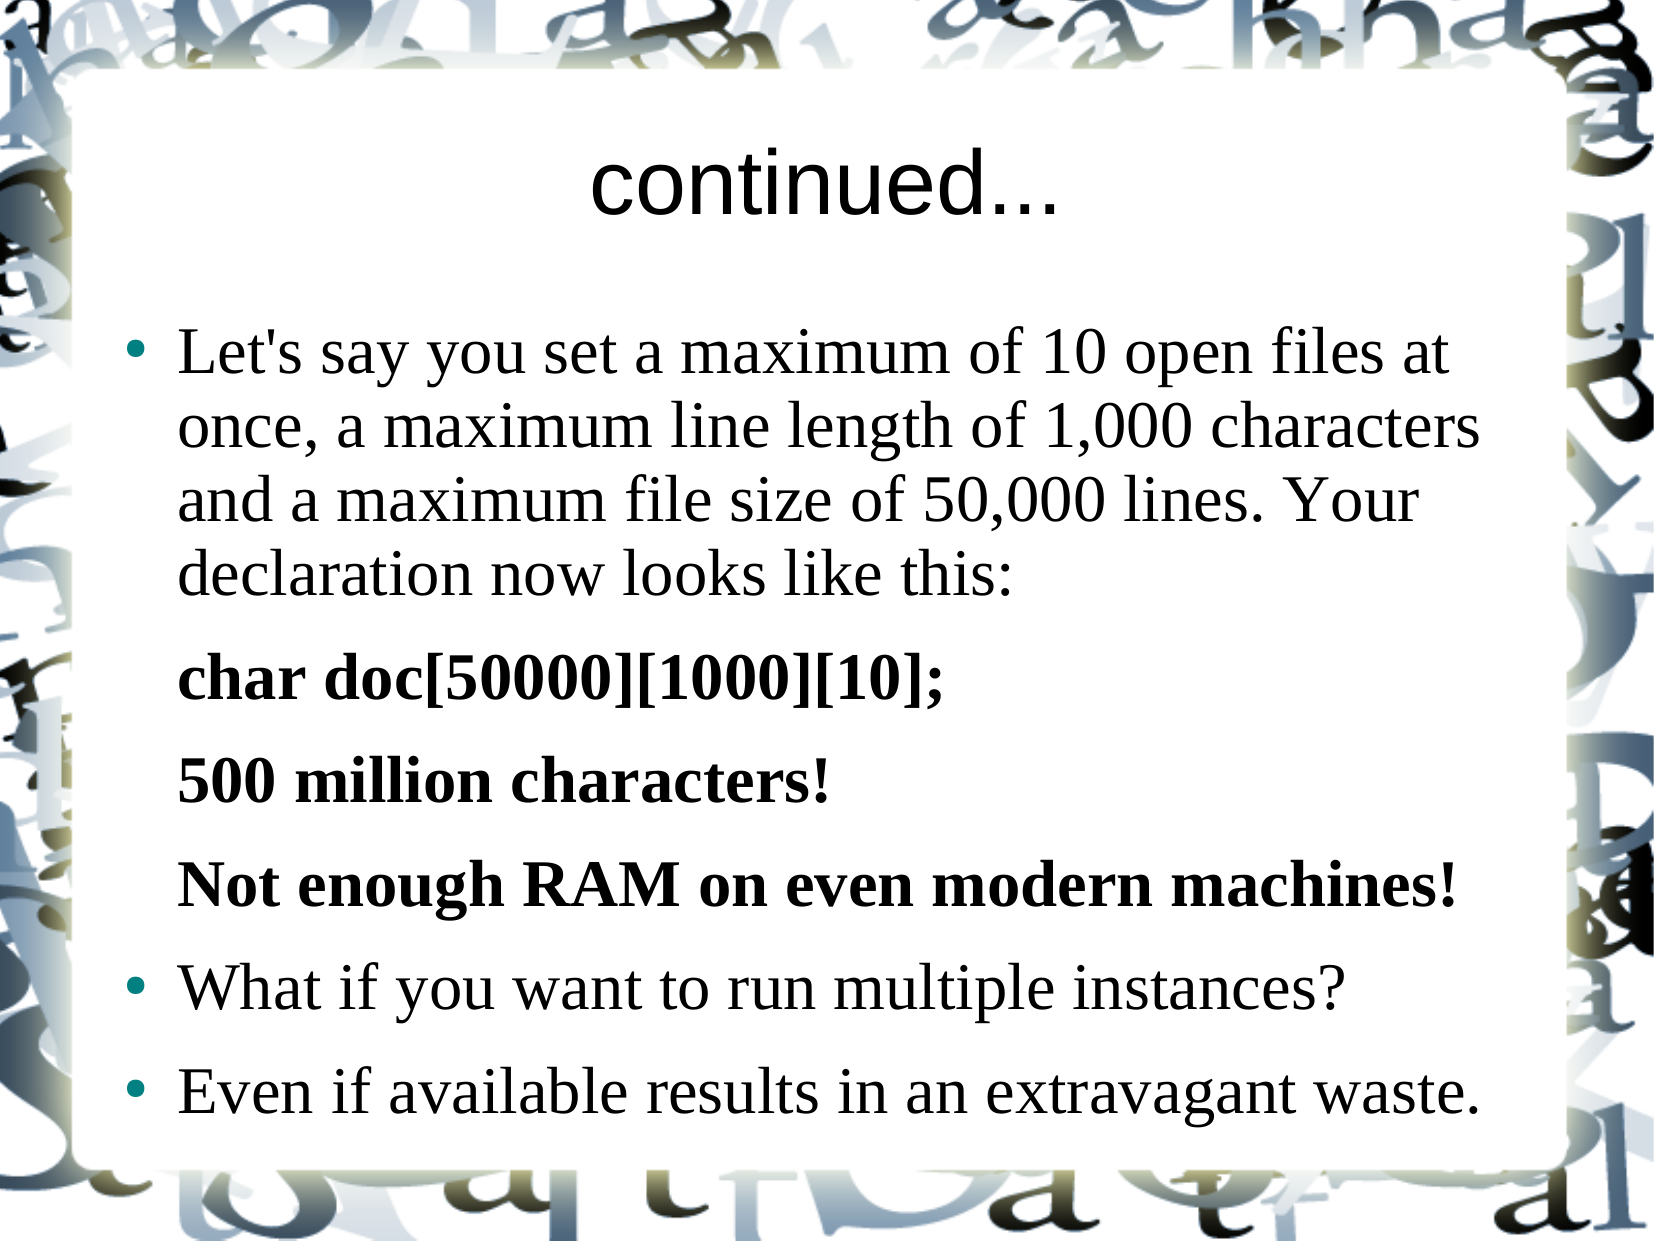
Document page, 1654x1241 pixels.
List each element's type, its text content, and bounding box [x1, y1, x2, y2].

list Let's say you set a maximum of 10 open files at once, a maximum line length of 1,000 characters and a maximum file size of 50,000 lines. Your declaration now looks like this: char doc[50000][1000][10]; 500 million characters! Not enough RAM on even modern machines! What if you want to run multiple instances? Even if available results in an extravagant waste. [106, 313, 1530, 1129]
title continued... [82, 86, 1571, 279]
picture [0, 0, 1654, 1241]
